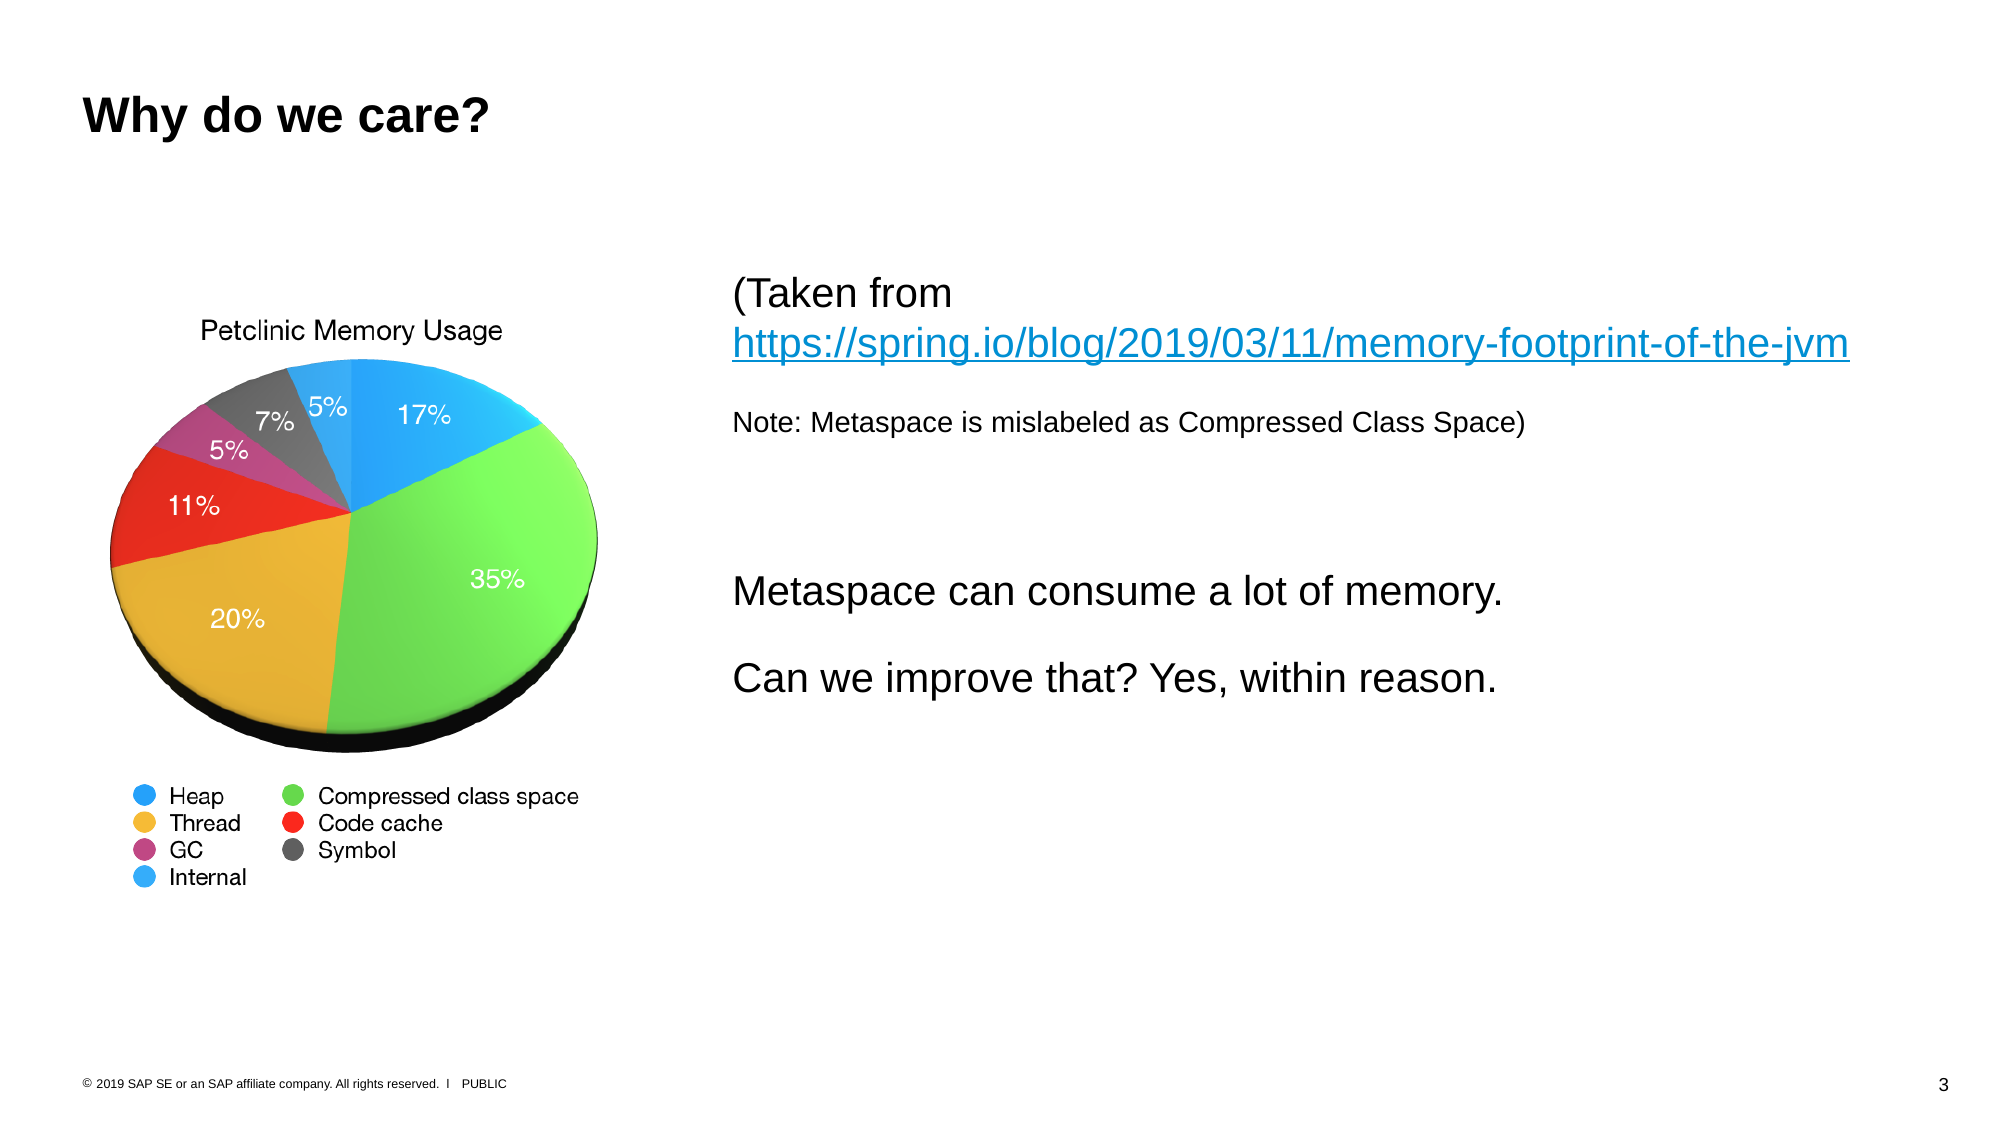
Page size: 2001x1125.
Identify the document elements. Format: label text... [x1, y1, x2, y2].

picture [82, 265, 627, 964]
list (Taken from https://spring.io/blog/2019/03/11/memory-footprint-of-the-jvm Note: Metaspace is mislabeled as Compressed Class Space) Metaspace can consume a lot of memory. Can we improve that? Yes, within reason. [732, 265, 1918, 1040]
title Why do we care? [82, 82, 1918, 144]
